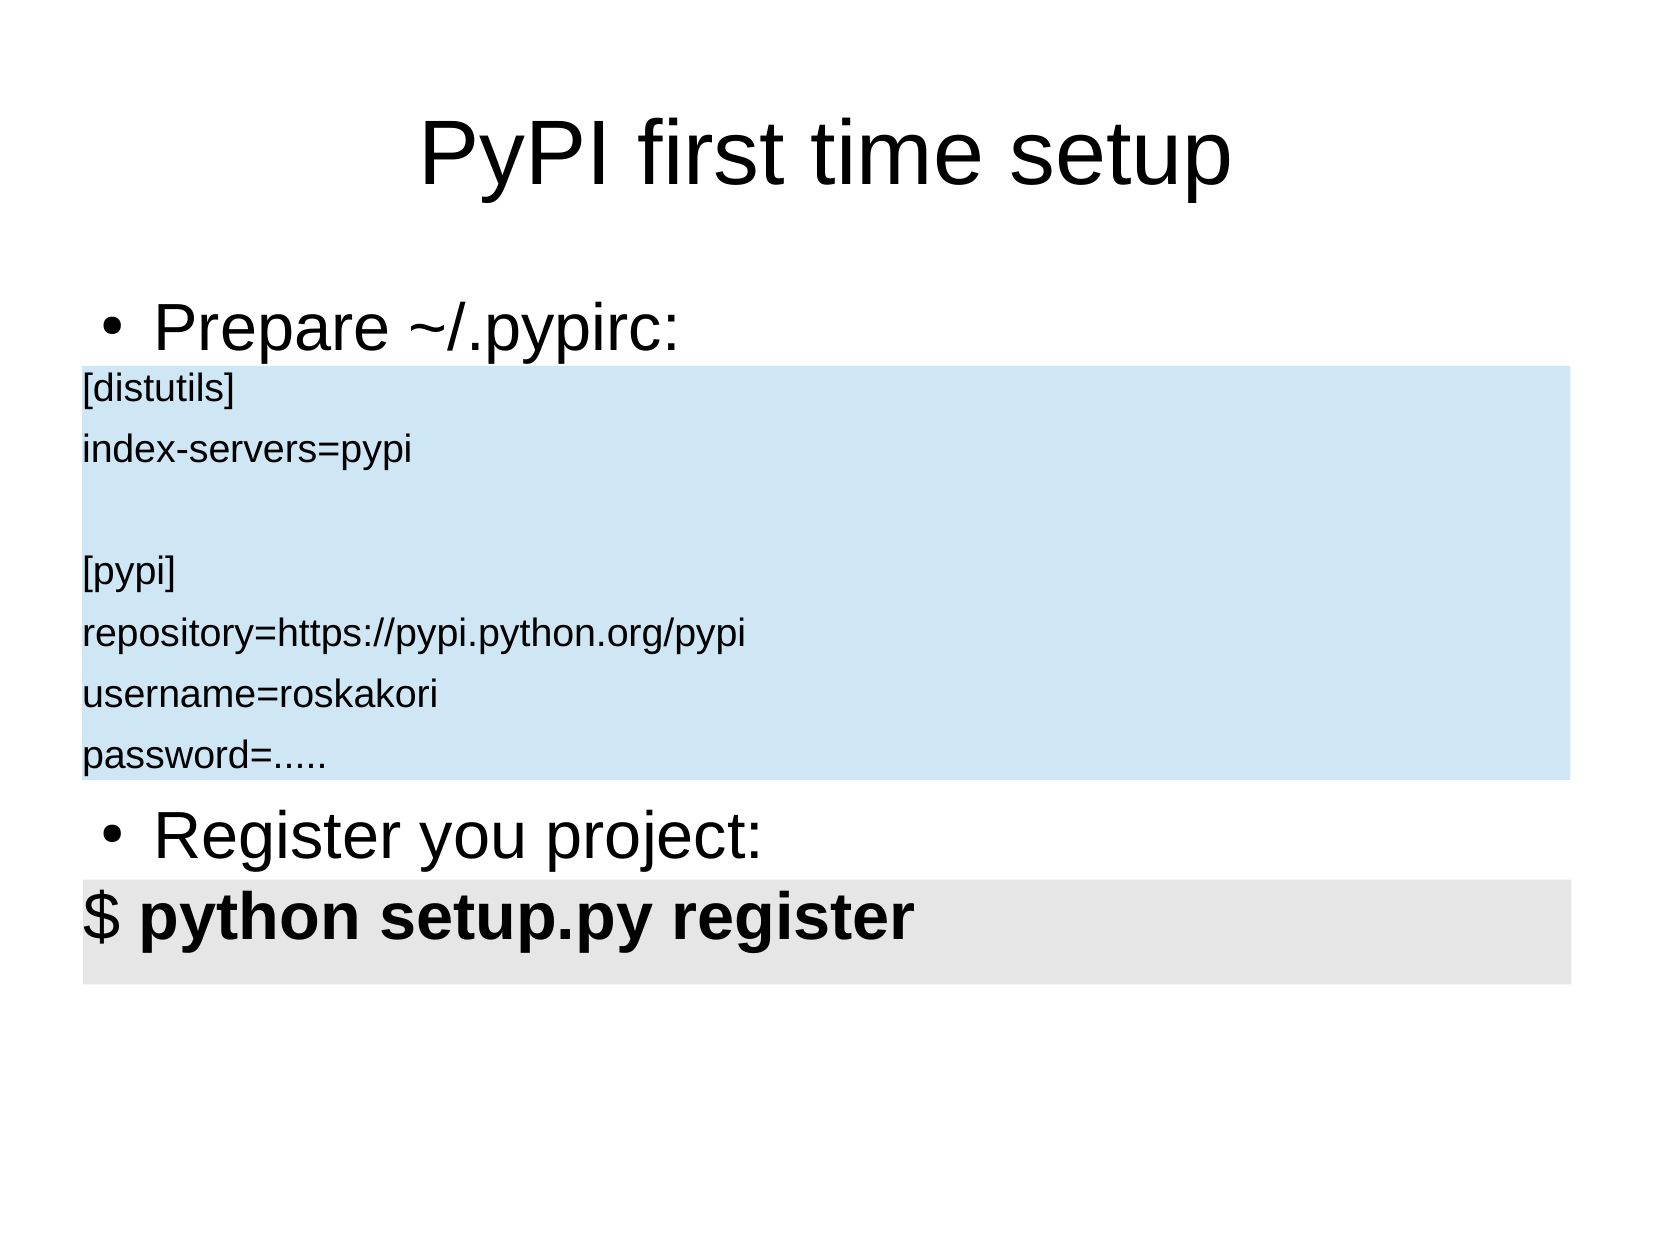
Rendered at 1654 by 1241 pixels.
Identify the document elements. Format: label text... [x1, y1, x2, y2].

title PyPI first time setup [82, 49, 1571, 257]
list [distutils] index-servers=pypi [pypi] repository=https://pypi.python.org/pypi username=roskakori password=..... [82, 365, 1571, 781]
list Prepare ~/.pypirc: Register you project: [82, 781, 1571, 901]
list Prepare ~/.pypirc: Register you project: [82, 290, 1571, 365]
list $ python setup.py register [83, 879, 1572, 985]
